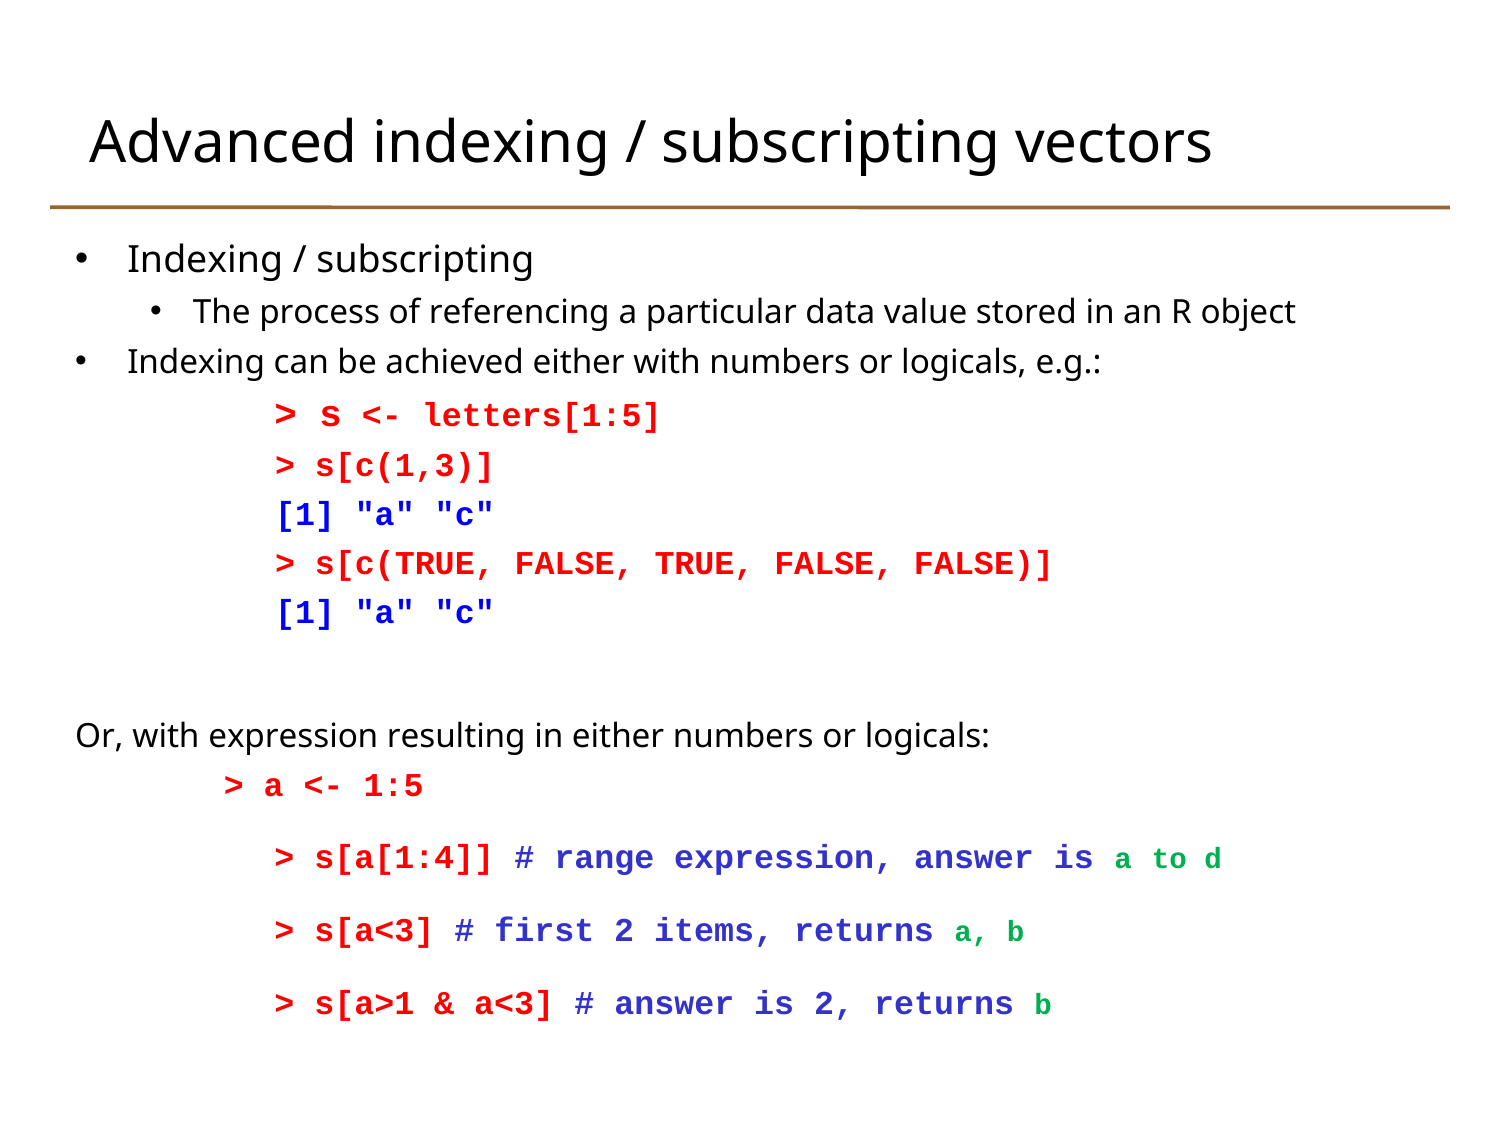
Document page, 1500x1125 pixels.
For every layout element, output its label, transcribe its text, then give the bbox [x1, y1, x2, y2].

text_box Indexing / subscripting The process of referencing a particular data value stored in an R object Indexing can be achieved either with numbers or logicals, e.g.: > s <- letters[1:5] > s[c(1,3)] [1] "a" "c" > s[c(TRUE, FALSE, TRUE, FALSE, FALSE)] [1] "a" "c" Or, with expression resulting in either numbers or logicals: > a <- 1:5 > s[a[1:4]] # range expression, answer is a to d > s[a<3] # first 2 items, returns a, b > s[a>1 & a<3] # answer is 2, returns b [74, 233, 1477, 977]
text_box Advanced indexing / subscripting vectors [75, 44, 1425, 233]
